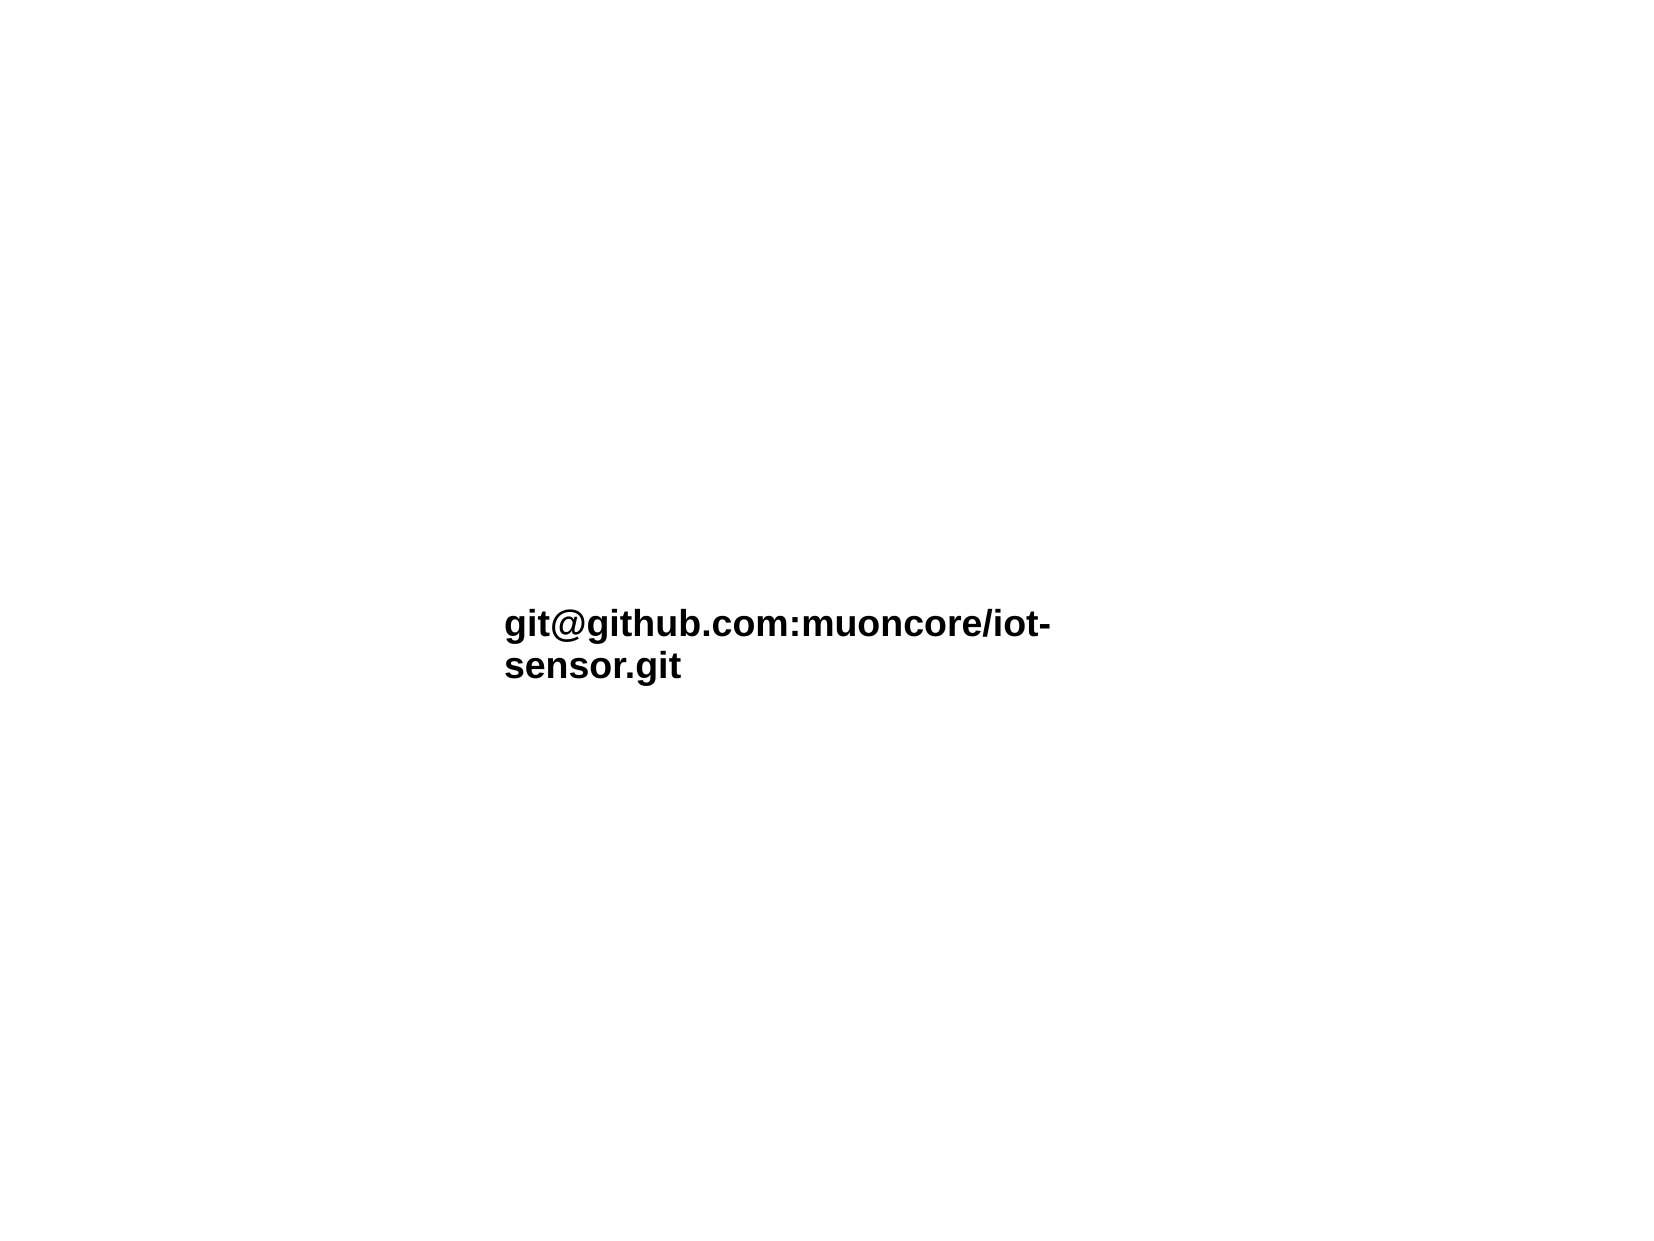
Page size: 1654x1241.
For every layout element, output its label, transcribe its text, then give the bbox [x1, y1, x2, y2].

text_box git@github.com:muoncore/iot-sensor.git [489, 595, 1180, 695]
